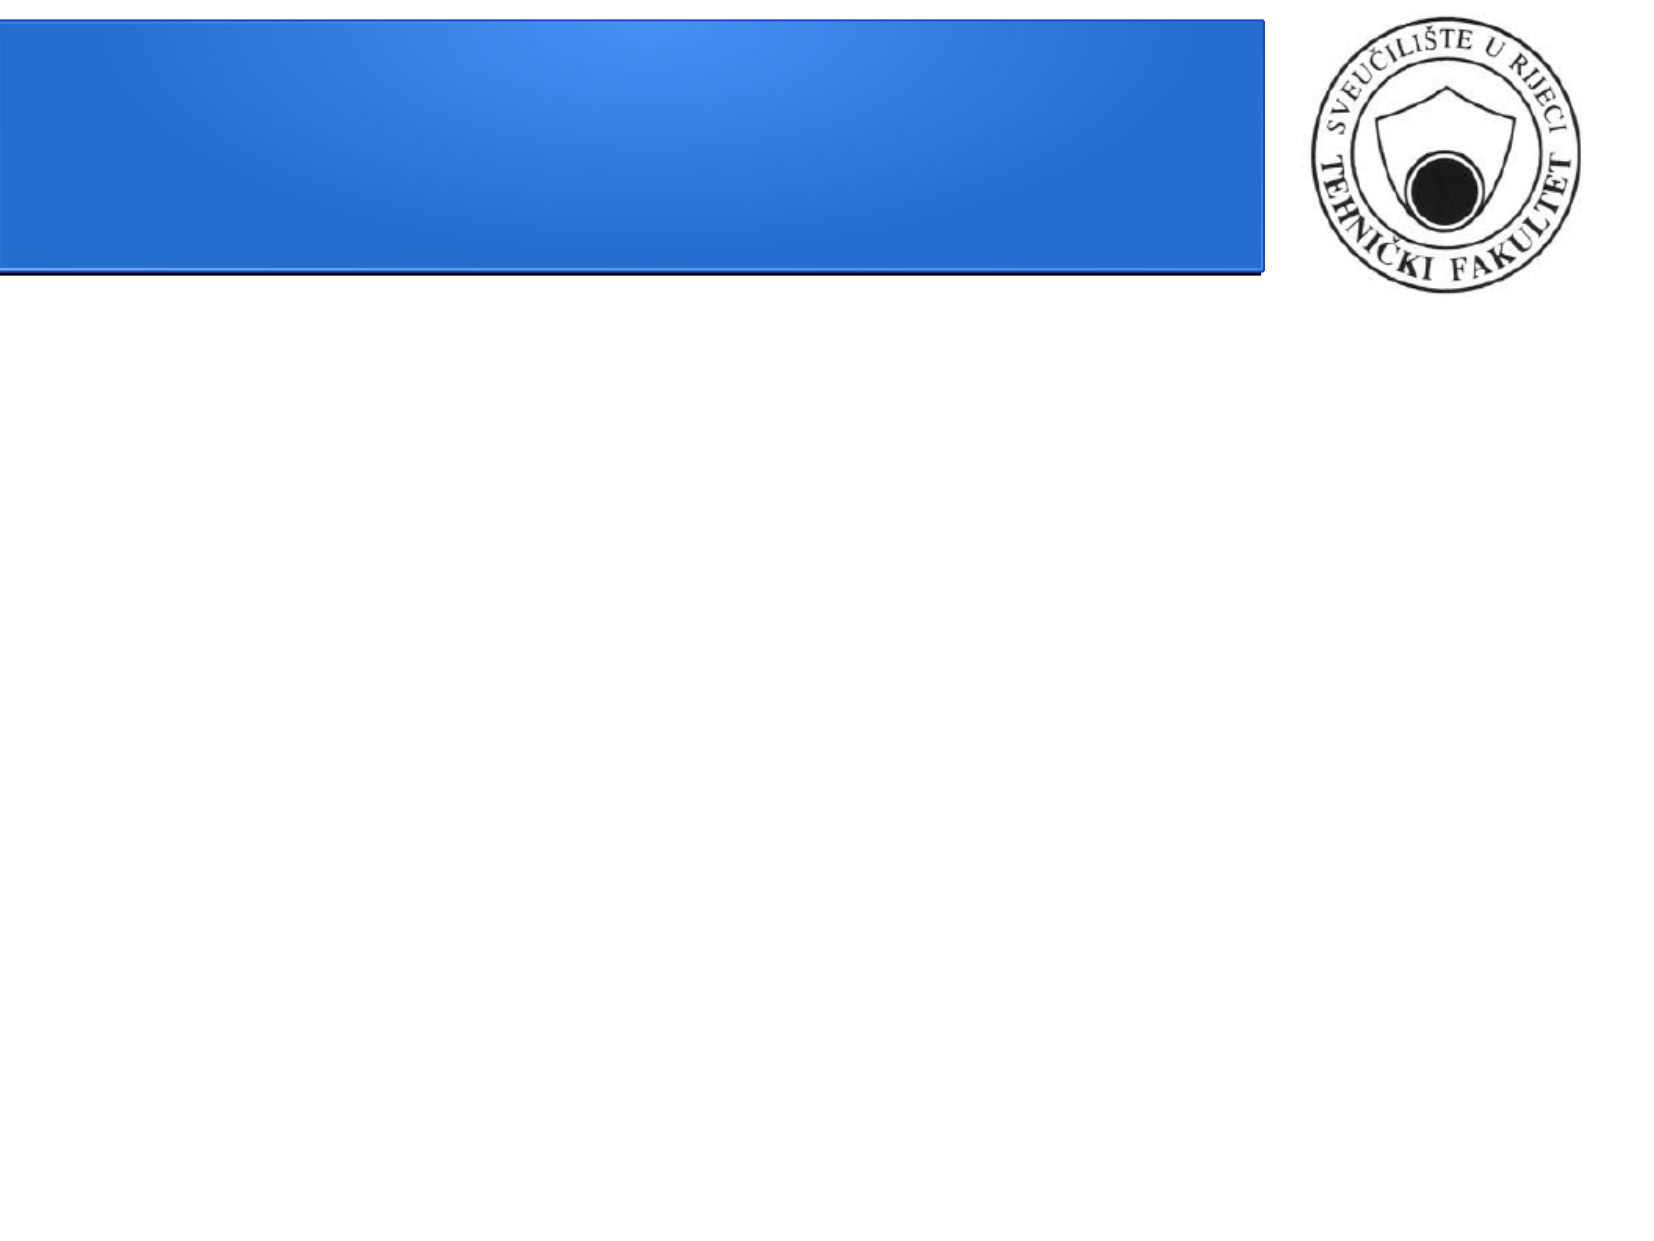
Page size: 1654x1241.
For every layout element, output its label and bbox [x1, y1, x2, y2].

picture [1277, 0, 1617, 298]
